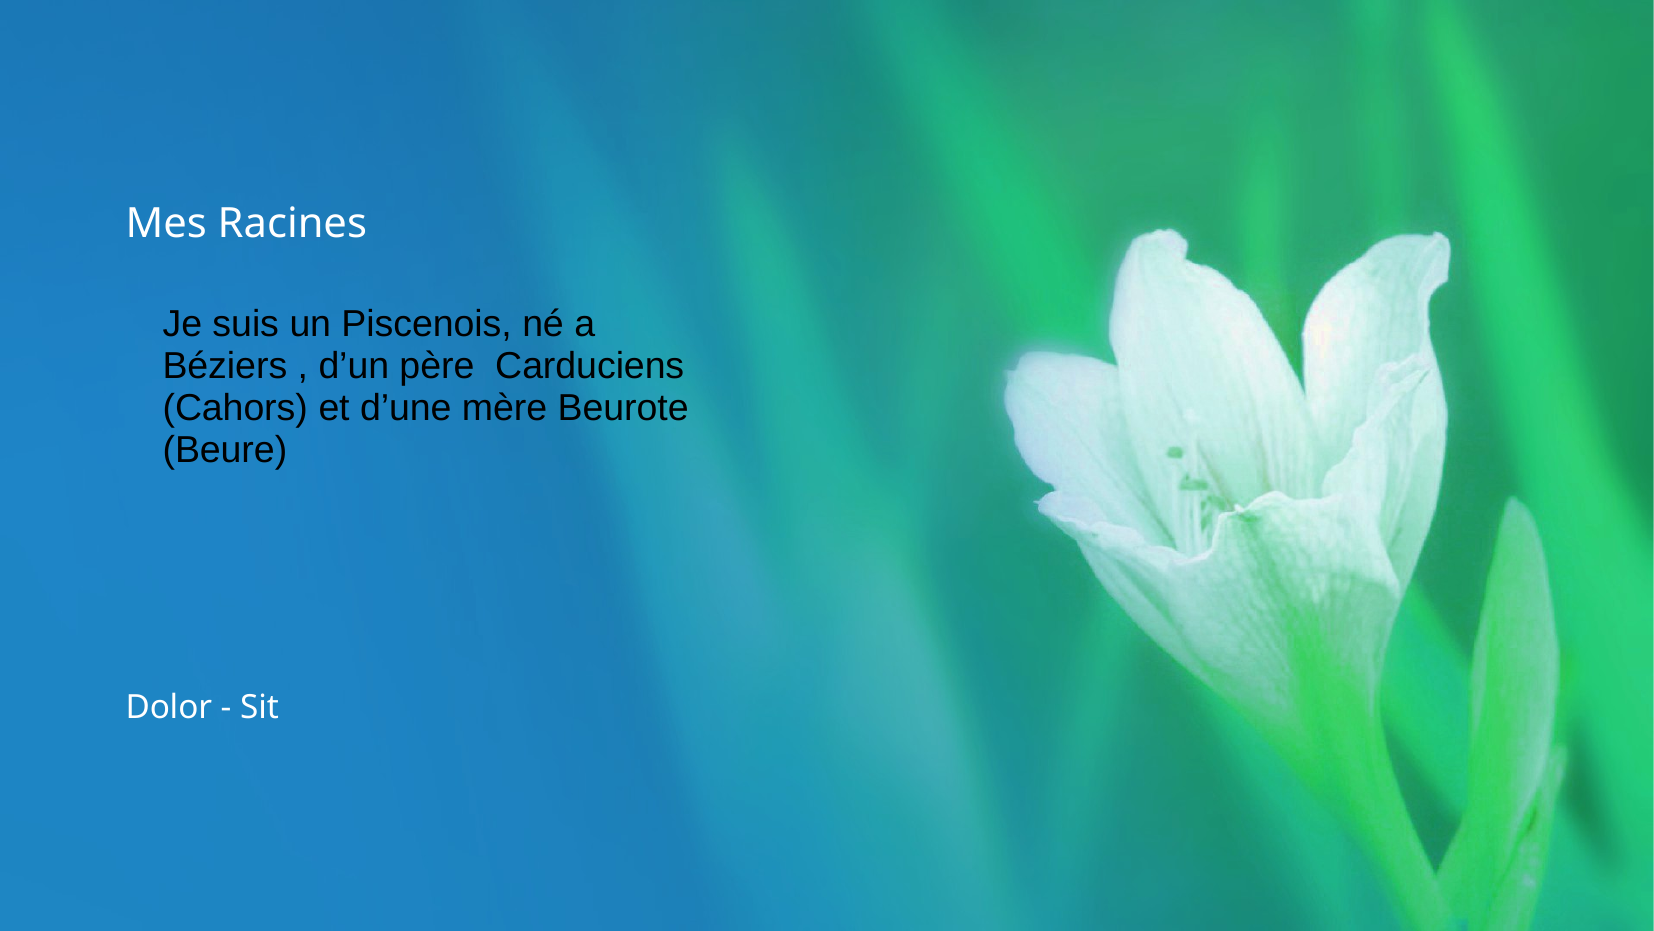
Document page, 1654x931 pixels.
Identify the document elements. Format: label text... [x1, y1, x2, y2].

picture [0, 0, 1654, 931]
text_box Dolor - Sit [110, 677, 591, 733]
text_box Mes Racines [110, 188, 1156, 254]
text_box Je suis un Piscenois, né a Béziers , d’un père Carduciens (Cahors) et d’une mère Beurote (Beure) [147, 295, 739, 479]
